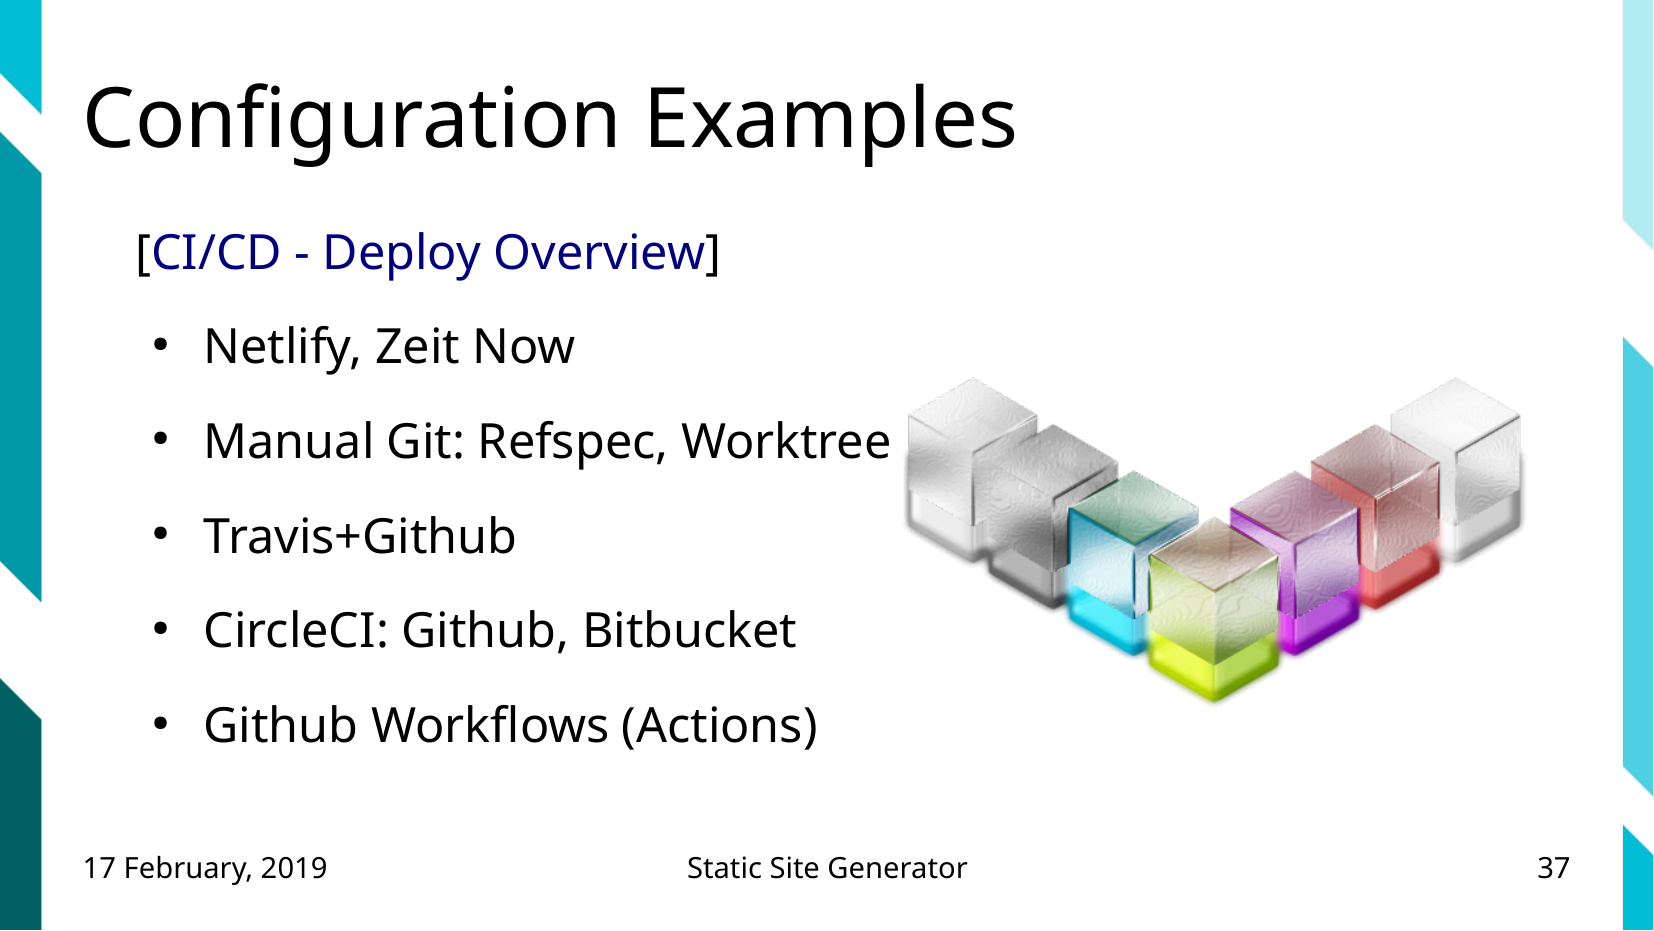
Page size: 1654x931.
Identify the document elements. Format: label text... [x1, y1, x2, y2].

picture [0, 0, 1654, 930]
title Configuration Examples [82, 37, 1571, 193]
list [CI/CD - Deploy Overview] Netlify, Zeit Now Manual Git: Refspec, Worktree Travis+Github CircleCI: Github, Bitbucket Github Workflows (Actions) [135, 217, 1531, 758]
